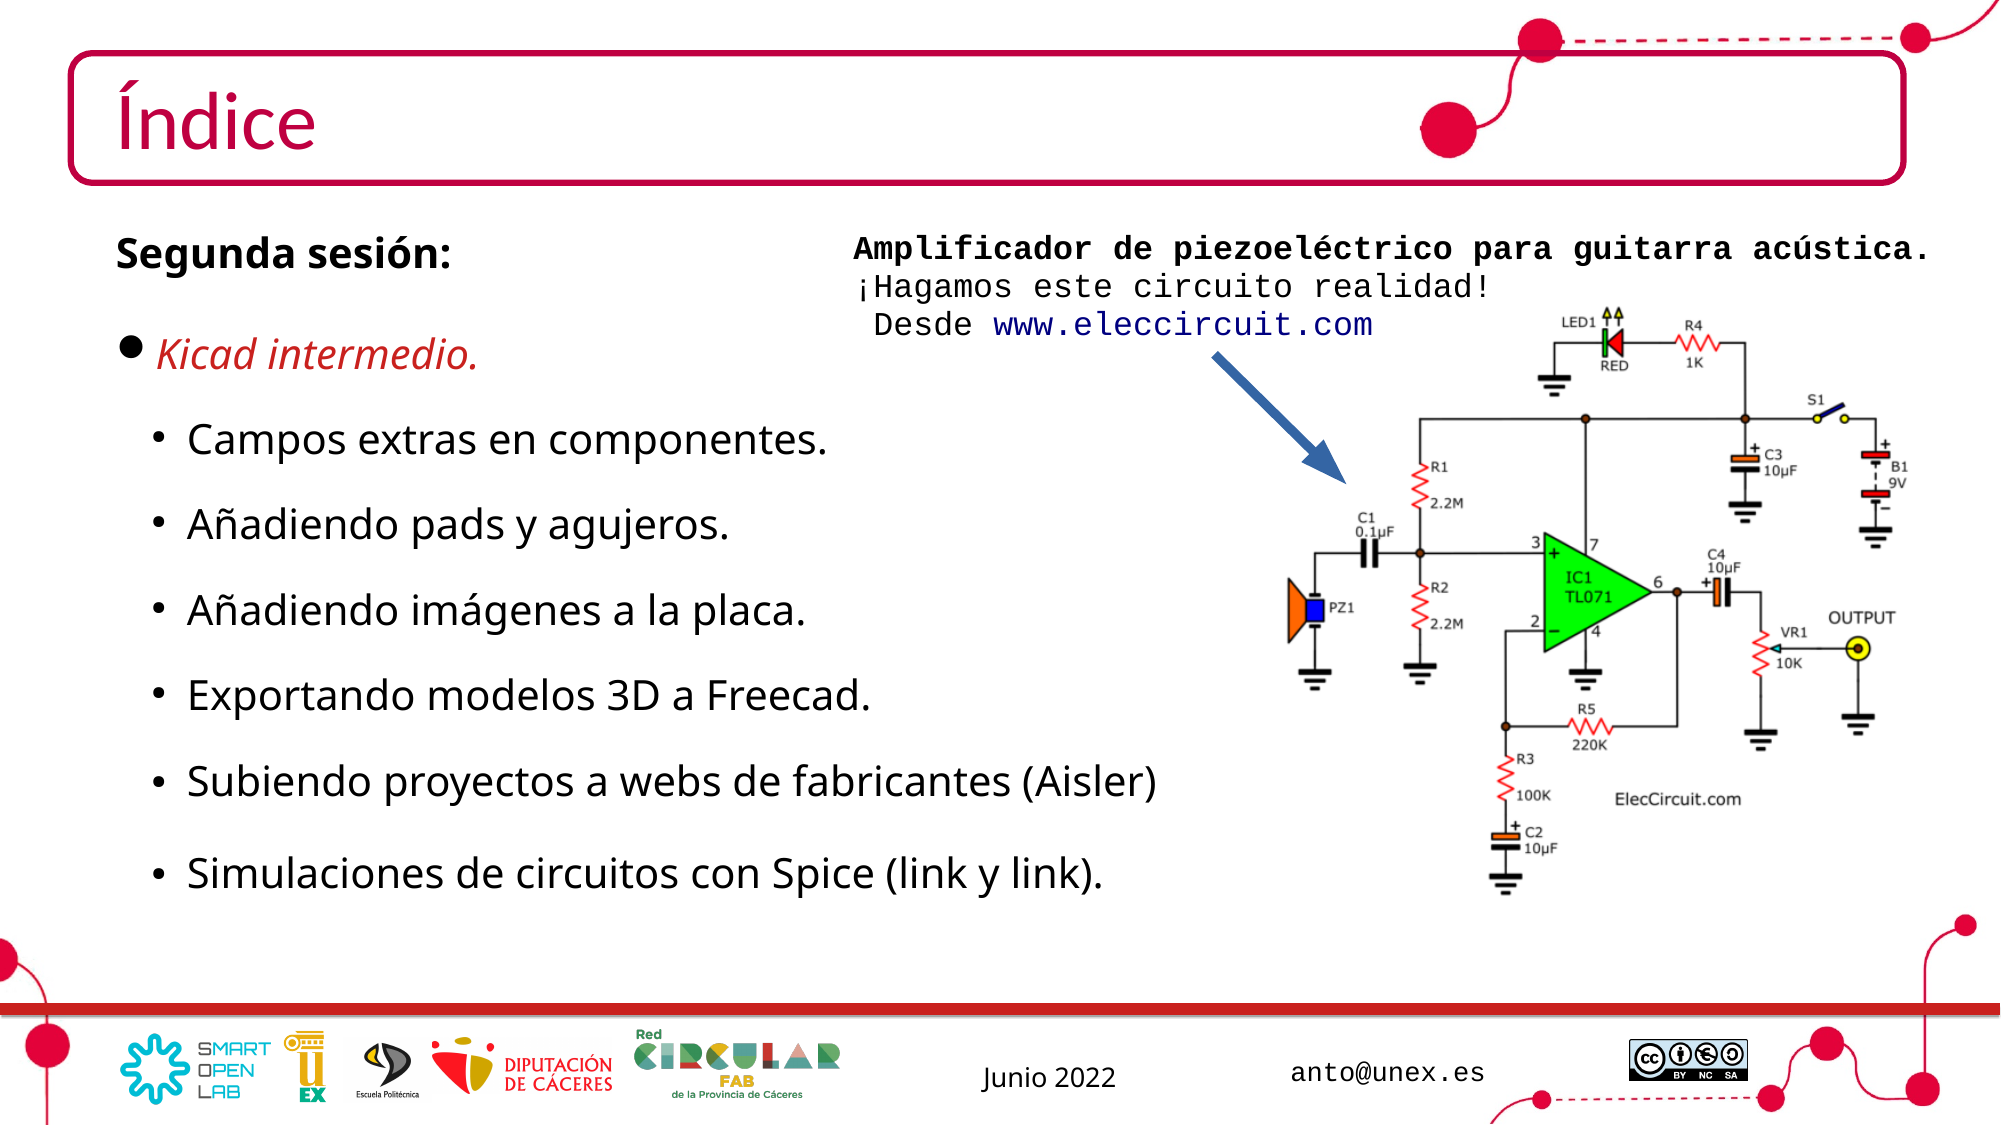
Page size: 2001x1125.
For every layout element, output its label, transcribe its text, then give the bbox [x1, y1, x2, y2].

picture [118, 1031, 273, 1107]
picture [1629, 1039, 1748, 1081]
picture [1277, 428, 1916, 910]
text_box Índice [1903, 70, 1916, 176]
picture [343, 1037, 612, 1103]
text_box Amplificador de piezoeléctrico para guitarra acústica. ¡Hagamos este circuito realidad! Desde www.eleccircuit.com [838, 224, 2000, 428]
text_box Segunda sesión: Kicad intermedio. Campos extras en componentes. Añadiendo pads y agujeros. Añadiendo imágenes a la placa. Exportando modelos 3D a Freecad. Subiendo proyectos a webs de fabricantes (Aisler) Simulaciones de circuitos con Spice (link y link). [101, 219, 1916, 940]
picture [634, 1029, 840, 1098]
picture [276, 1022, 335, 1111]
text_box Índice [101, 70, 1900, 176]
